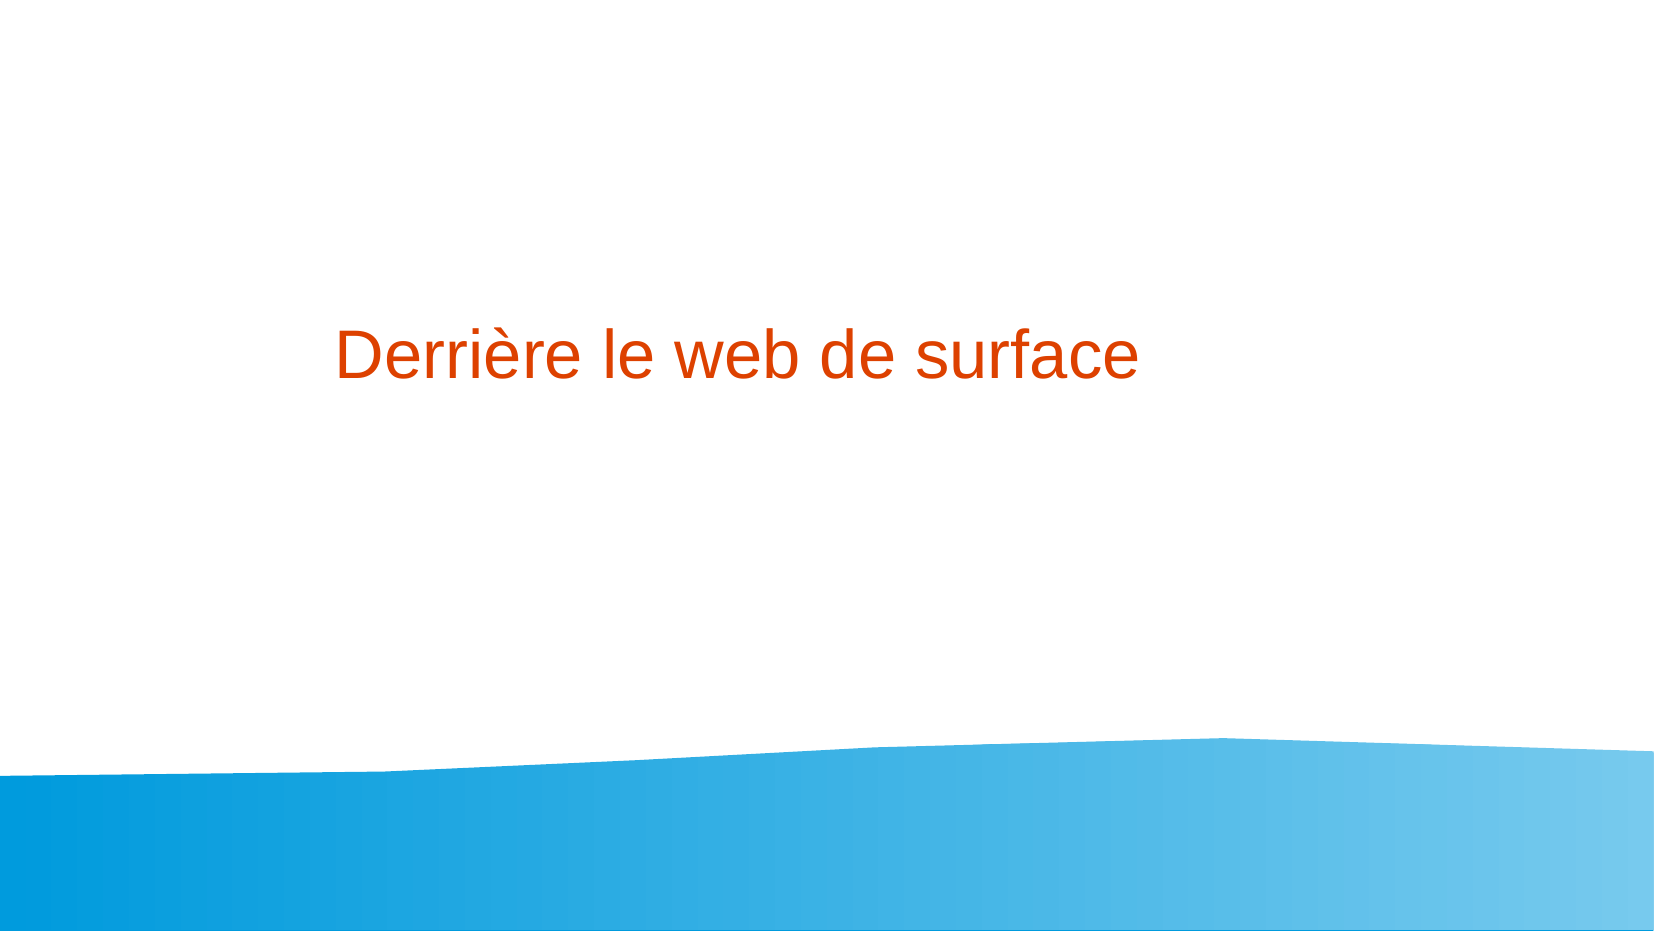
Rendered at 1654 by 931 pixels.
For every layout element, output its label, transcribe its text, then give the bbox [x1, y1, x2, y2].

title Derrière le web de surface [0, 265, 1477, 443]
